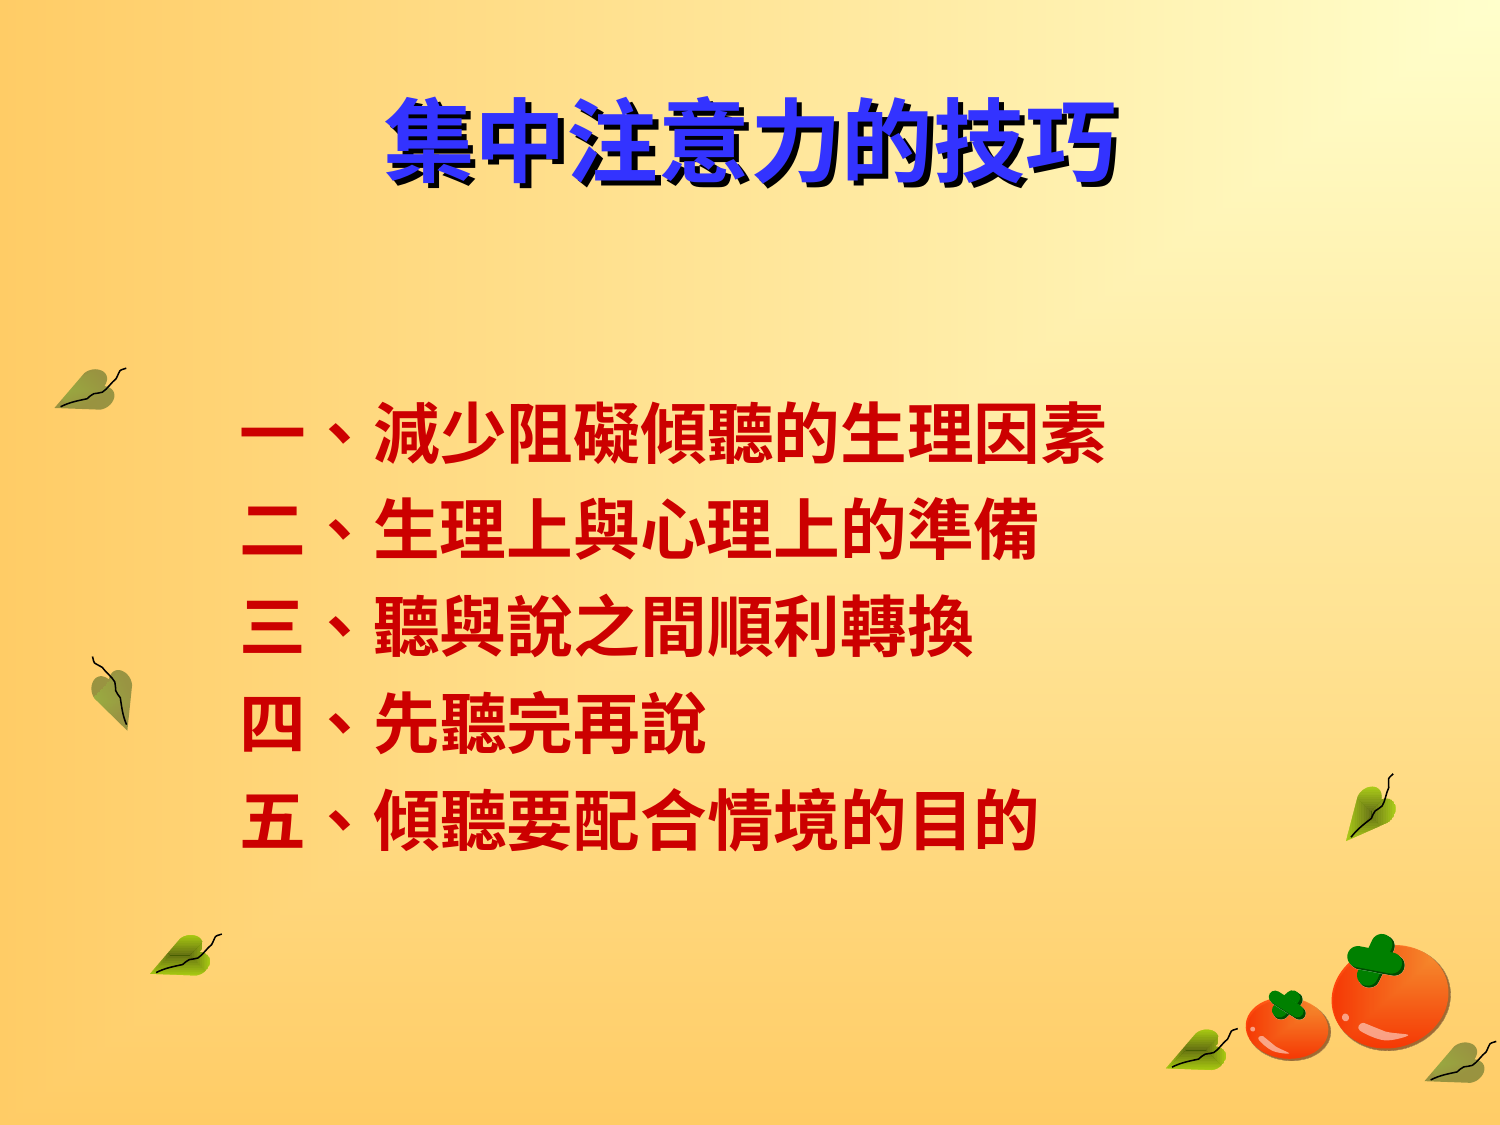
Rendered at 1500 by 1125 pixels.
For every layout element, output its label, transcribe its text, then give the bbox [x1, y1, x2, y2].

list 一、減少阻礙傾聽的生理因素 二、生理上與心理上的準備 三、聽與說之間順利轉換 四、先聽完再說 五、傾聽要配合情境的目的 [224, 287, 1313, 1030]
title 集中注意力的技巧 [75, 45, 1426, 233]
picture [0, 0, 1500, 1125]
